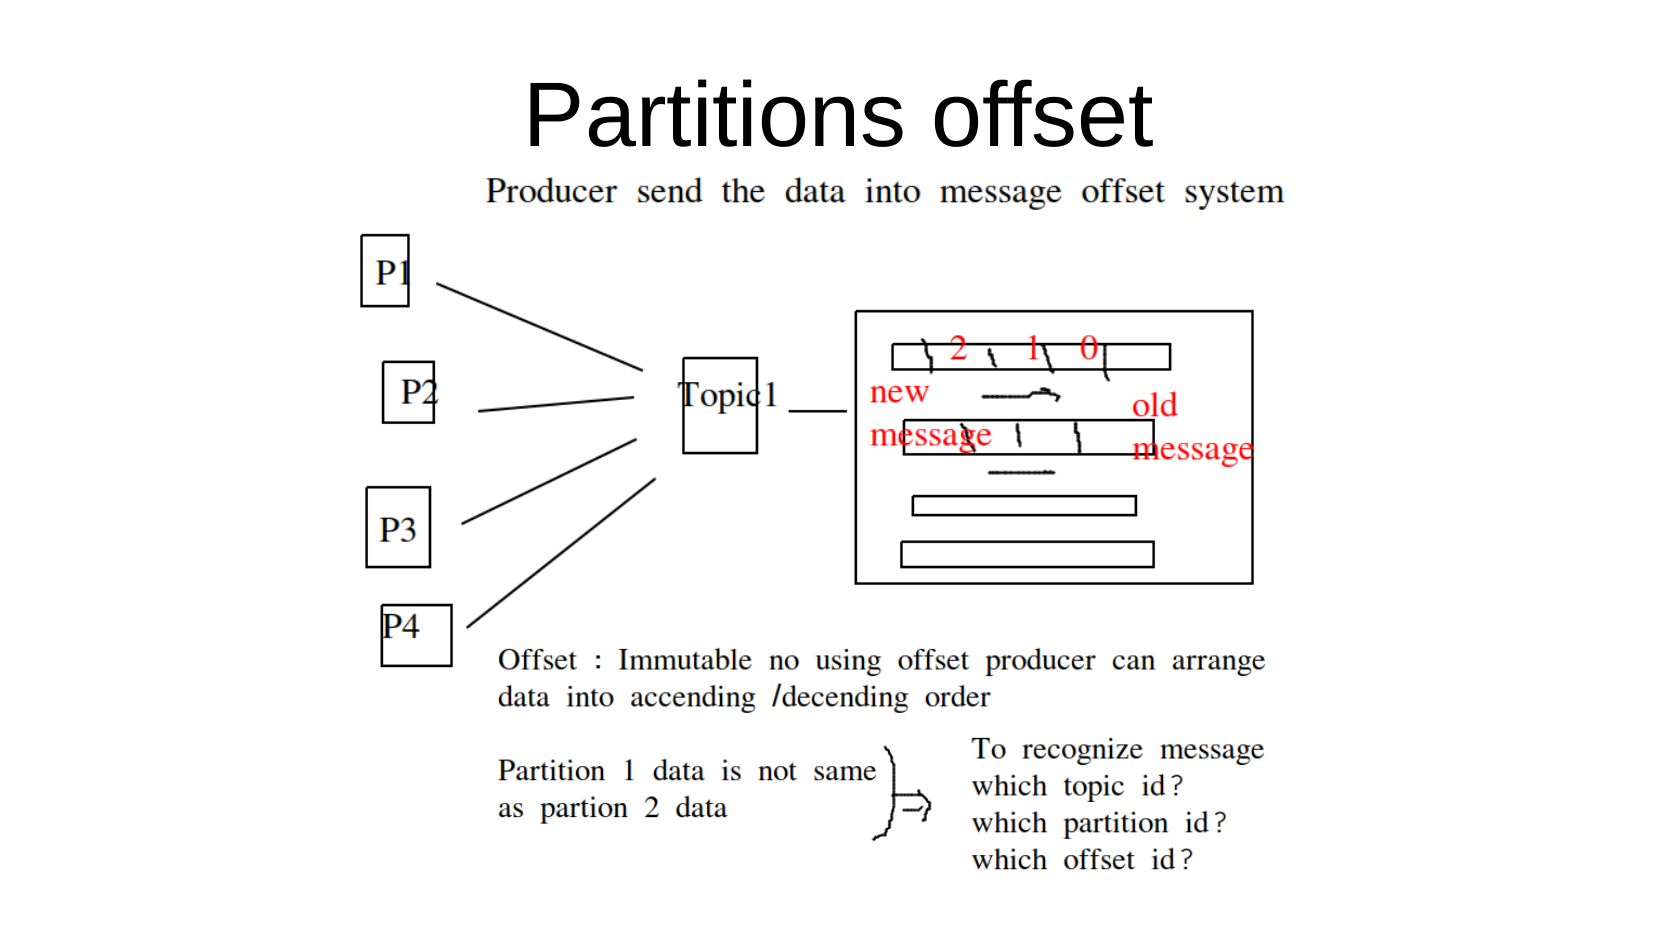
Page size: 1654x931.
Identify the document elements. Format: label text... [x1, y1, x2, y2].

picture [330, 153, 1316, 904]
title Partitions offset [82, 37, 1571, 193]
